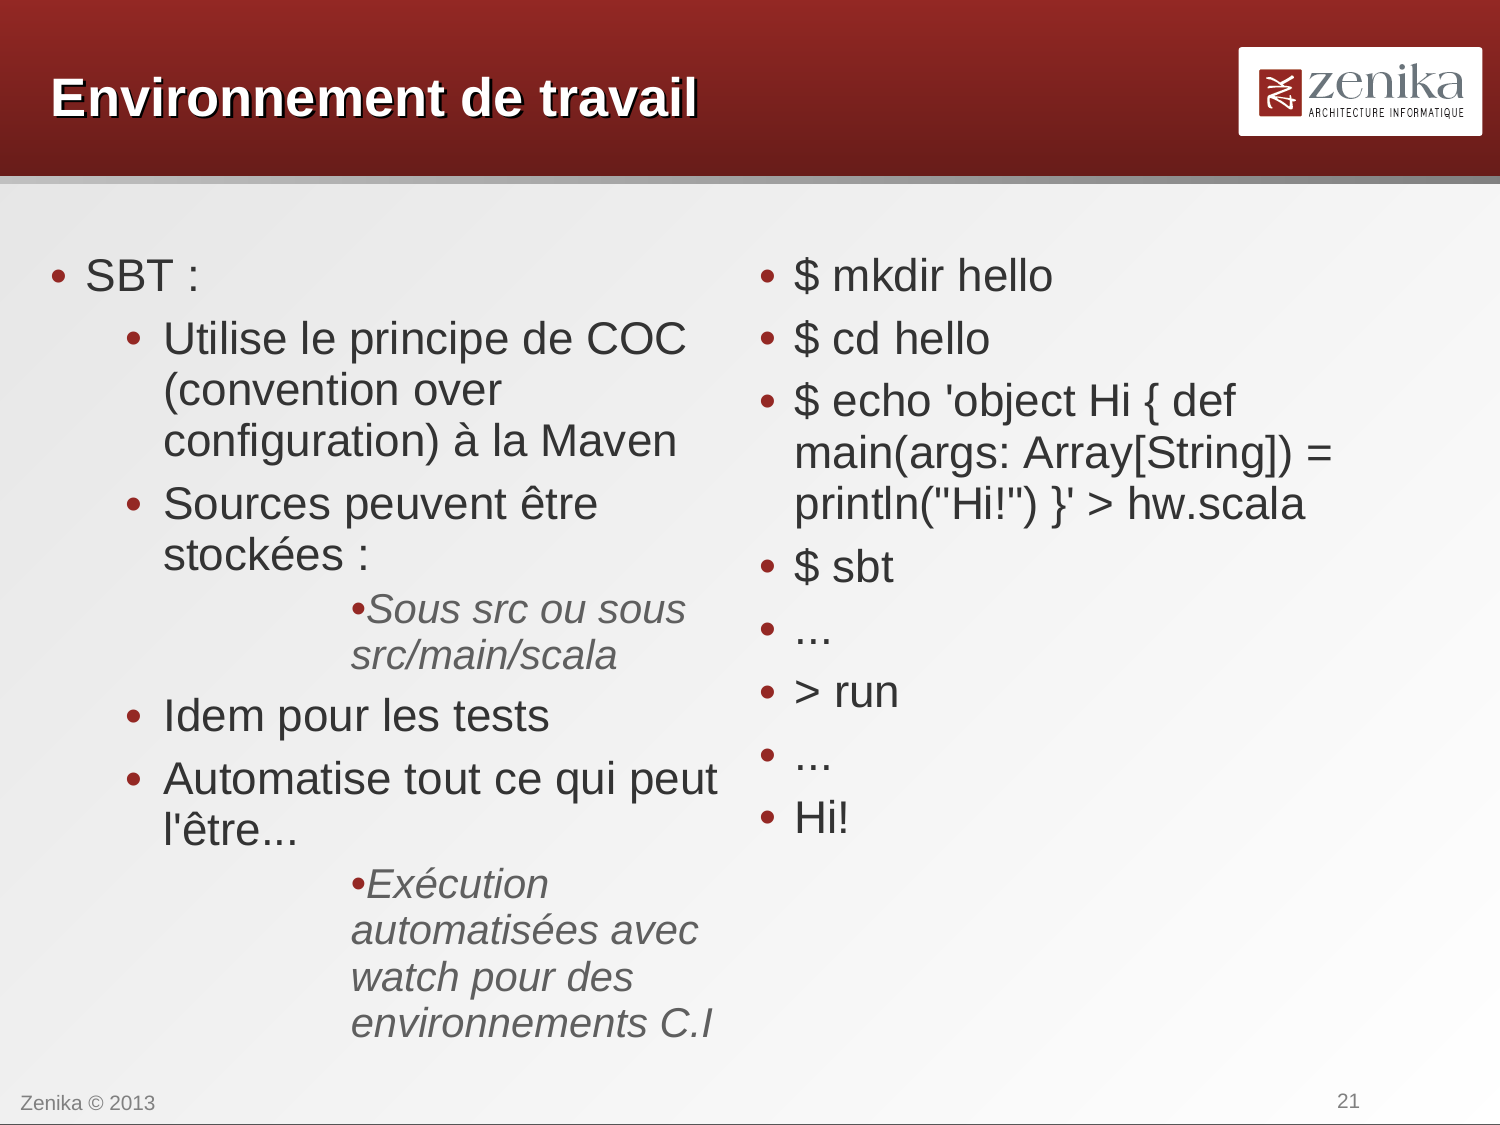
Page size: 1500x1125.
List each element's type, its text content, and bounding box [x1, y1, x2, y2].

title Environnement de travail [50, 15, 1206, 180]
list $ mkdir hello $ cd hello $ echo 'object Hi { def main(args: Array[String]) = println("Hi!") }' > hw.scala $ sbt ... > run ... Hi! [759, 249, 1436, 1079]
picture [1257, 58, 1464, 125]
list SBT : Utilise le principe de COC (convention over configuration) à la Maven Sources peuvent être stockées : Sous src ou sous src/main/scala Idem pour les tests Automatise tout ce qui peut l'être... Exécution automatisées avec watch pour des environnements C.I [50, 249, 727, 1079]
